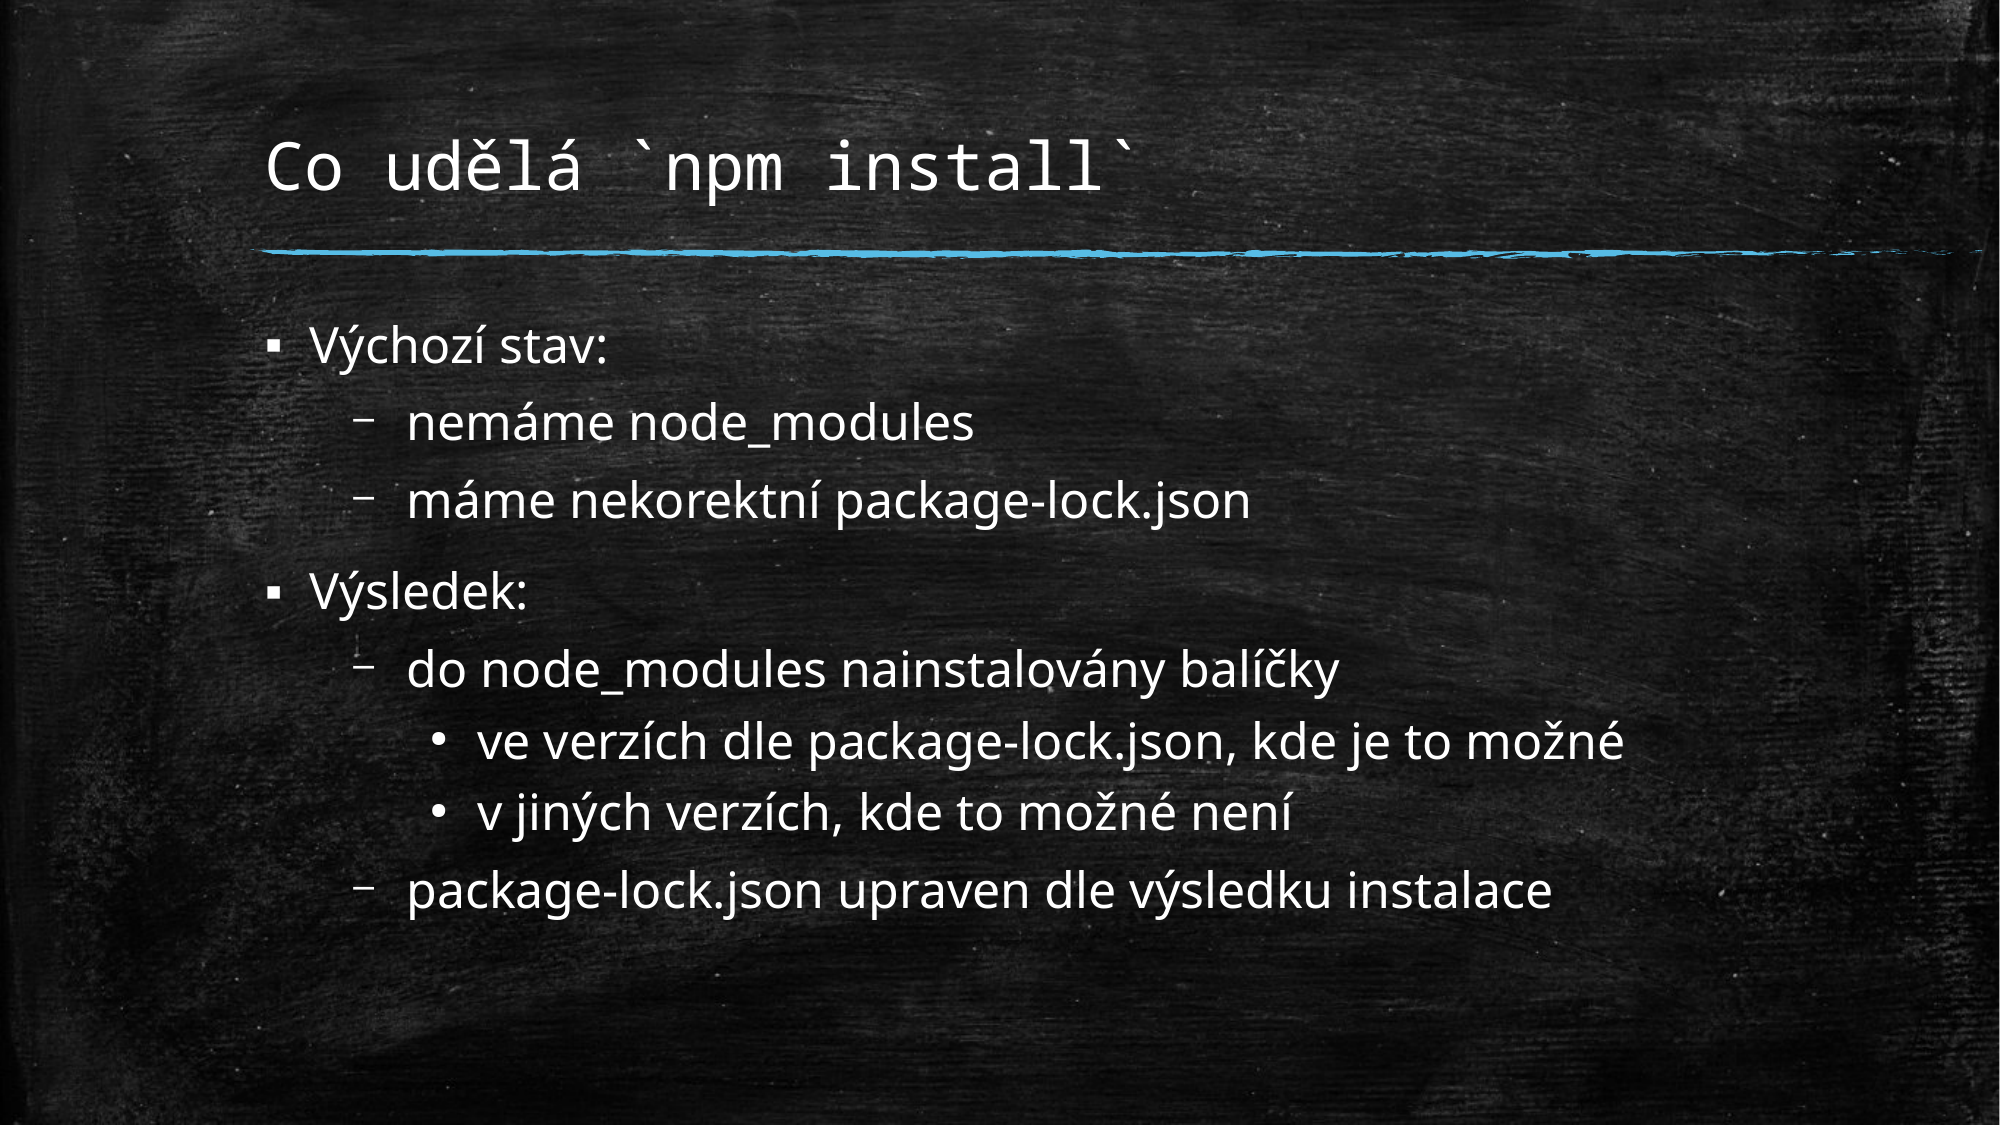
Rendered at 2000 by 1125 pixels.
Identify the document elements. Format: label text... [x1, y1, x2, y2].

title Co udělá `npm install` [249, 45, 1750, 213]
picture [0, 0, 2000, 1125]
list Výchozí stav: nemáme node_modules máme nekorektní package-lock.json Výsledek: do node_modules nainstalovány balíčky ve verzích dle package-lock.json, kde je to možné v jiných verzích, kde to možné není package-lock.json upraven dle výsledku instalace [249, 312, 1750, 1013]
